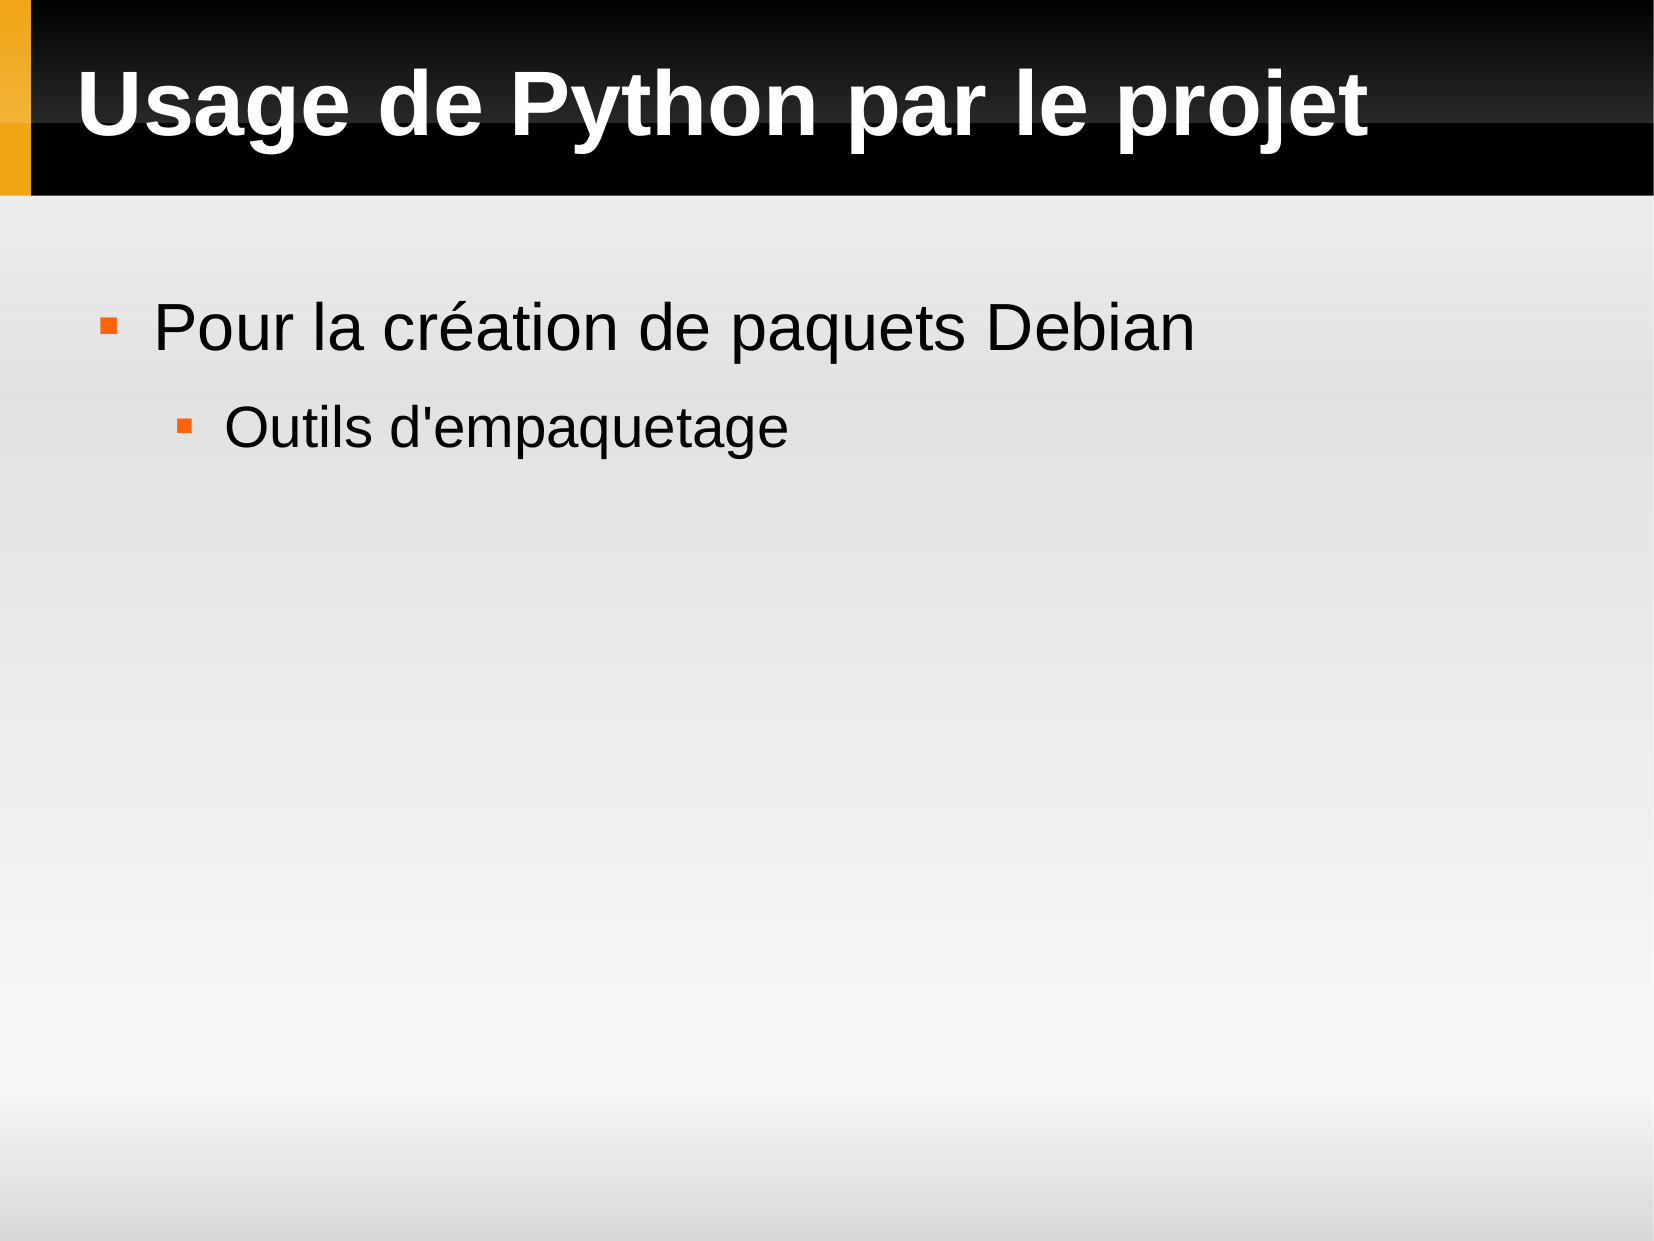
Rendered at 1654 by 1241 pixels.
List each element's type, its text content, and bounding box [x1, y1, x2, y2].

title Usage de Python par le projet [76, 0, 1565, 208]
list Pour la création de paquets Debian Outils d'empaquetage [82, 290, 1571, 1109]
picture [0, 0, 1654, 1241]
